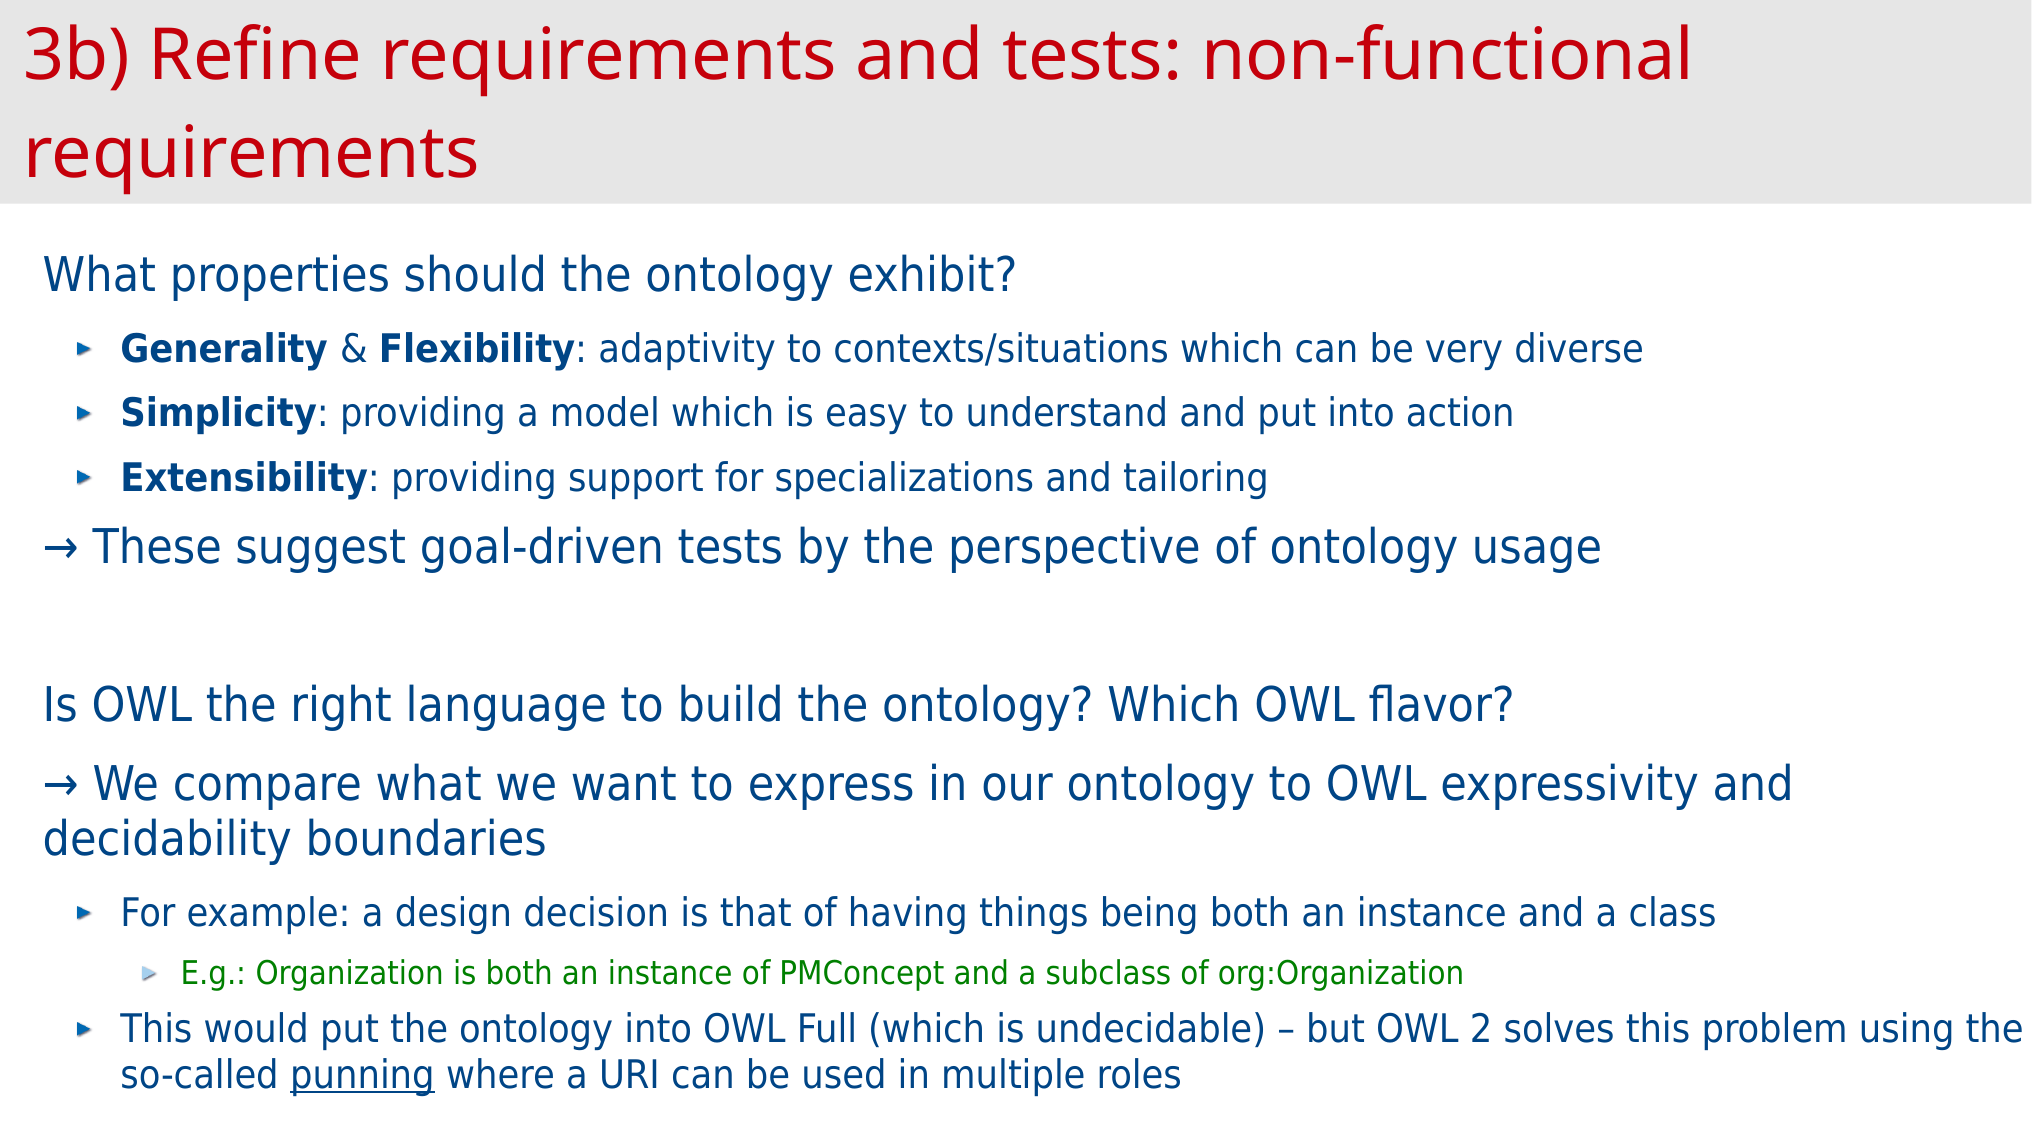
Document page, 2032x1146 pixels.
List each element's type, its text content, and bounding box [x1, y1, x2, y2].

list What properties should the ontology exhibit? Generality & Flexibility: adaptivity to contexts/situations which can be very diverse Simplicity: providing a model which is easy to understand and put into action Extensibility: providing support for specializations and tailoring → These suggest goal-driven tests by the perspective of ontology usage Is OWL the right language to build the ontology? Which OWL flavor? → We compare what we want to express in our ontology to OWL expressivity and decidability boundaries For example: a design decision is that of having things being both an instance and a class E.g.: Organization is both an instance of PMConcept and a subclass of org:Organization This would put the ontology into OWL Full (which is undecidable) – but OWL 2 solves this problem using the so-called punning where a URI can be used in multiple roles [0, 247, 2032, 1099]
title 3b) Refine requirements and tests: non-functional requirements [0, 0, 2032, 204]
